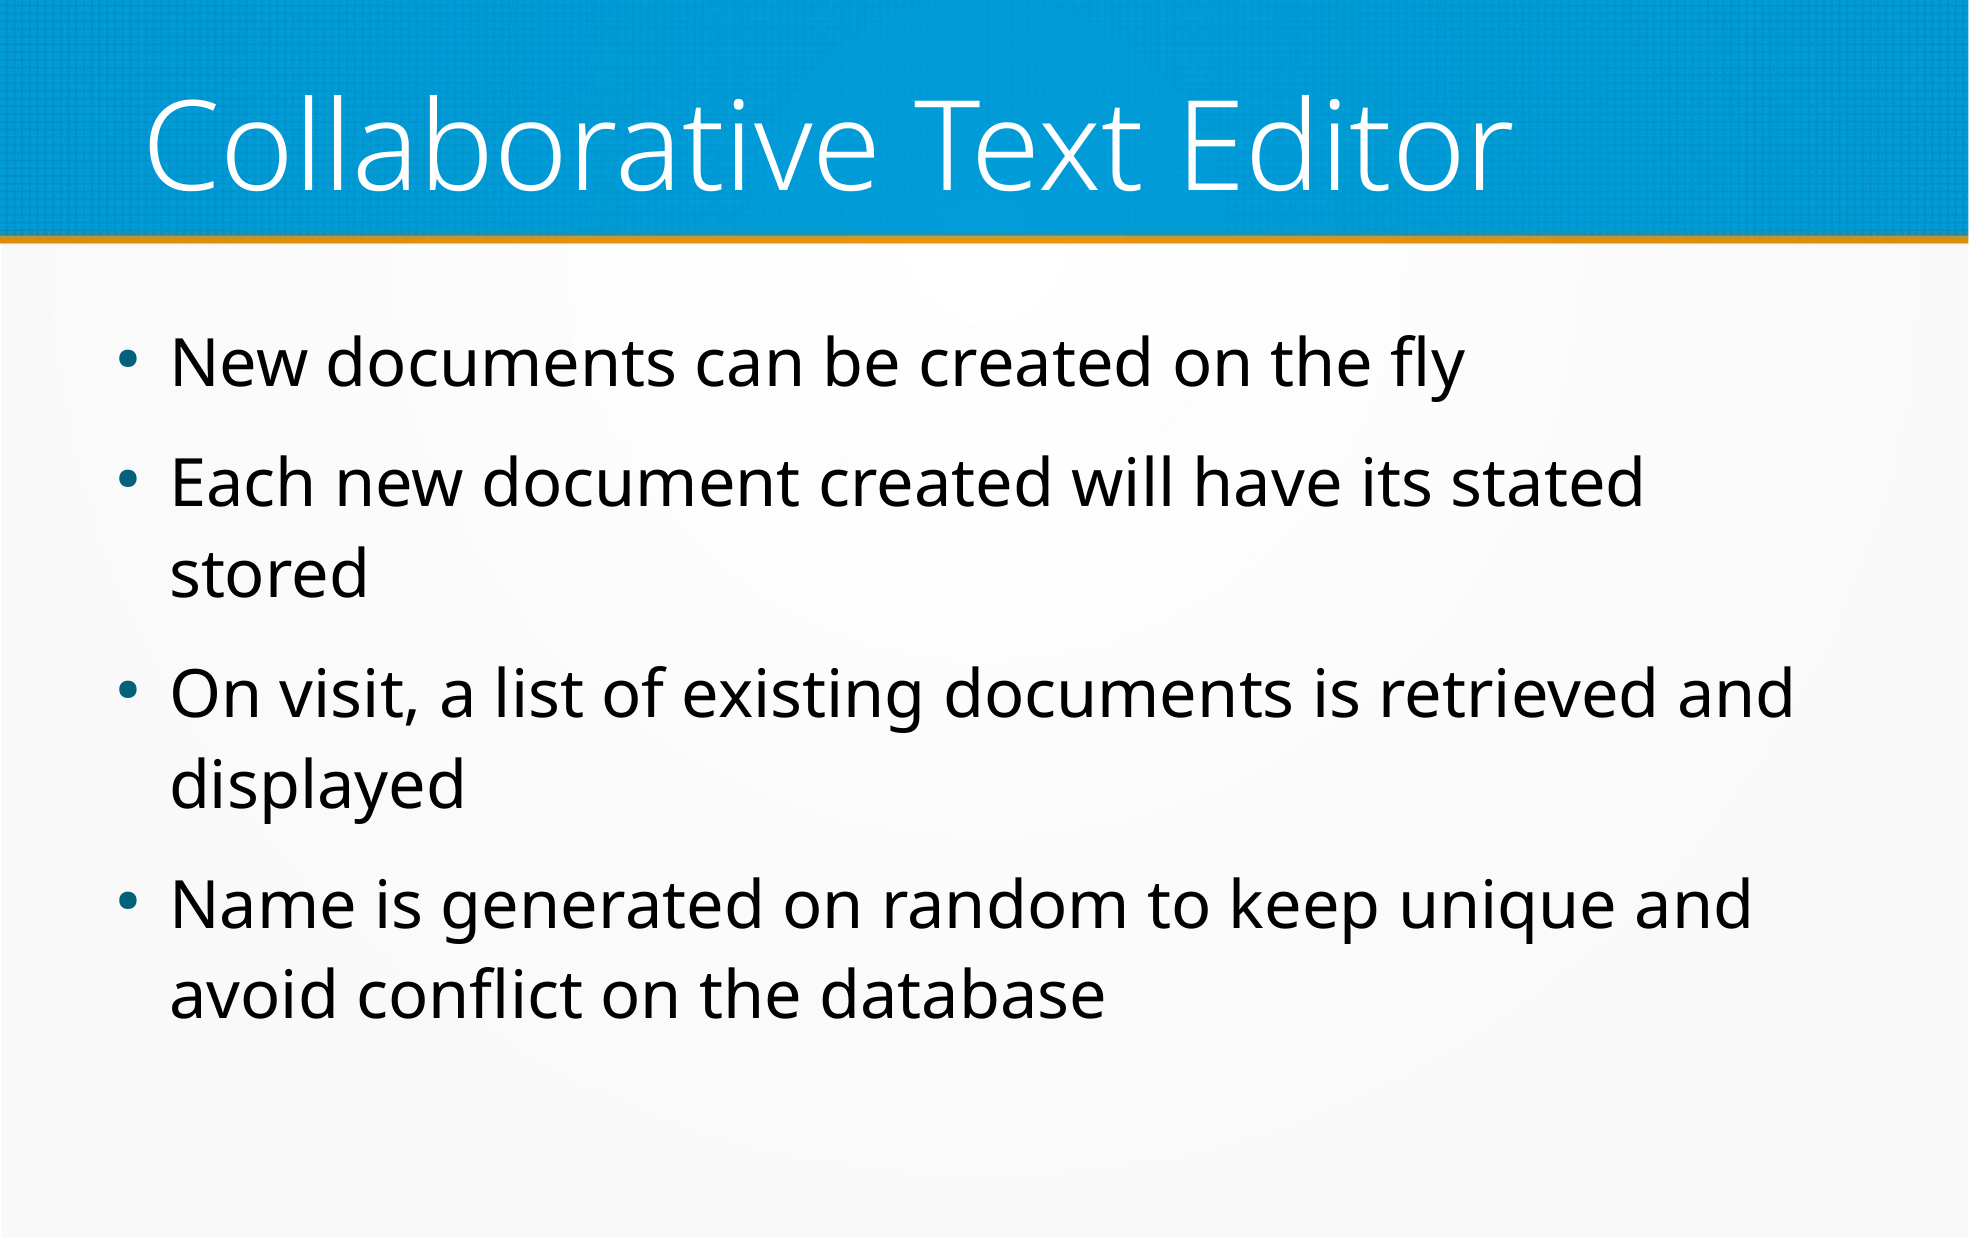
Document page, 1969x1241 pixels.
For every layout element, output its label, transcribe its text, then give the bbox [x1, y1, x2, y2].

picture [0, 233, 1969, 1241]
list New documents can be created on the fly Each new document created will have its stated stored On visit, a list of existing documents is retrieved and displayed Name is generated on random to keep unique and avoid conflict on the database [98, 315, 1861, 1081]
title Collaborative Text Editor [98, 19, 1870, 227]
